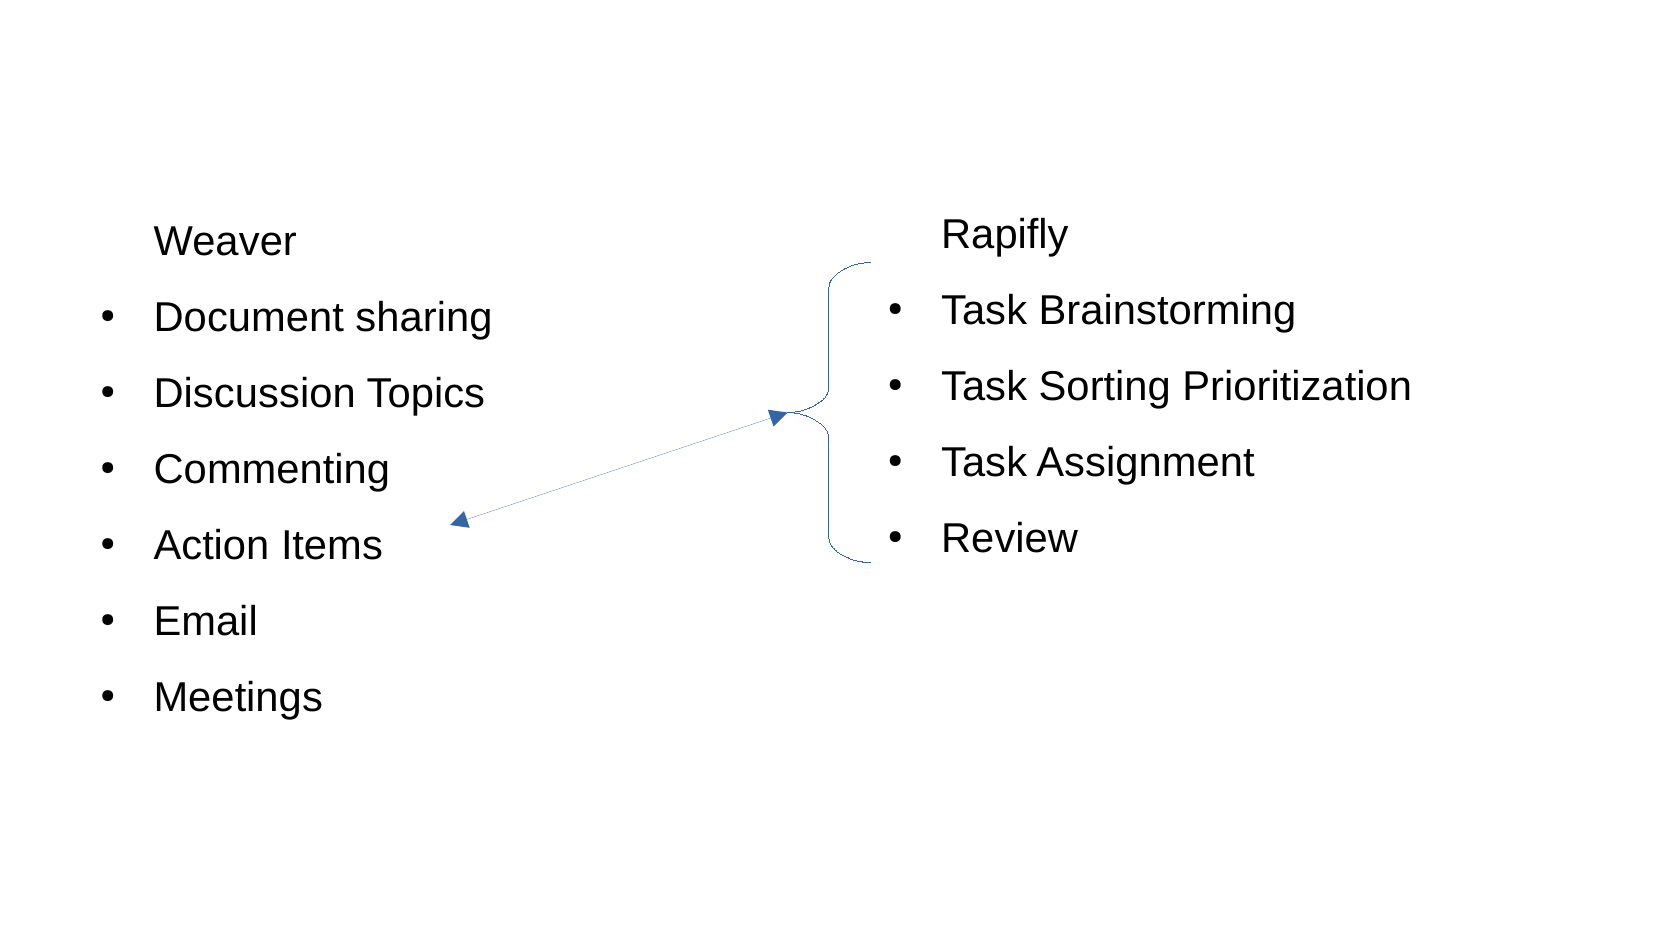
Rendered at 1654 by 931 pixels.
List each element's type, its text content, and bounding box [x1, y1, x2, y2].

list Rapifly Task Brainstorming Task Sorting Prioritization Task Assignment Review [870, 210, 1576, 751]
list Weaver Document sharing Discussion Topics Commenting Action Items Email Meetings [82, 217, 788, 758]
